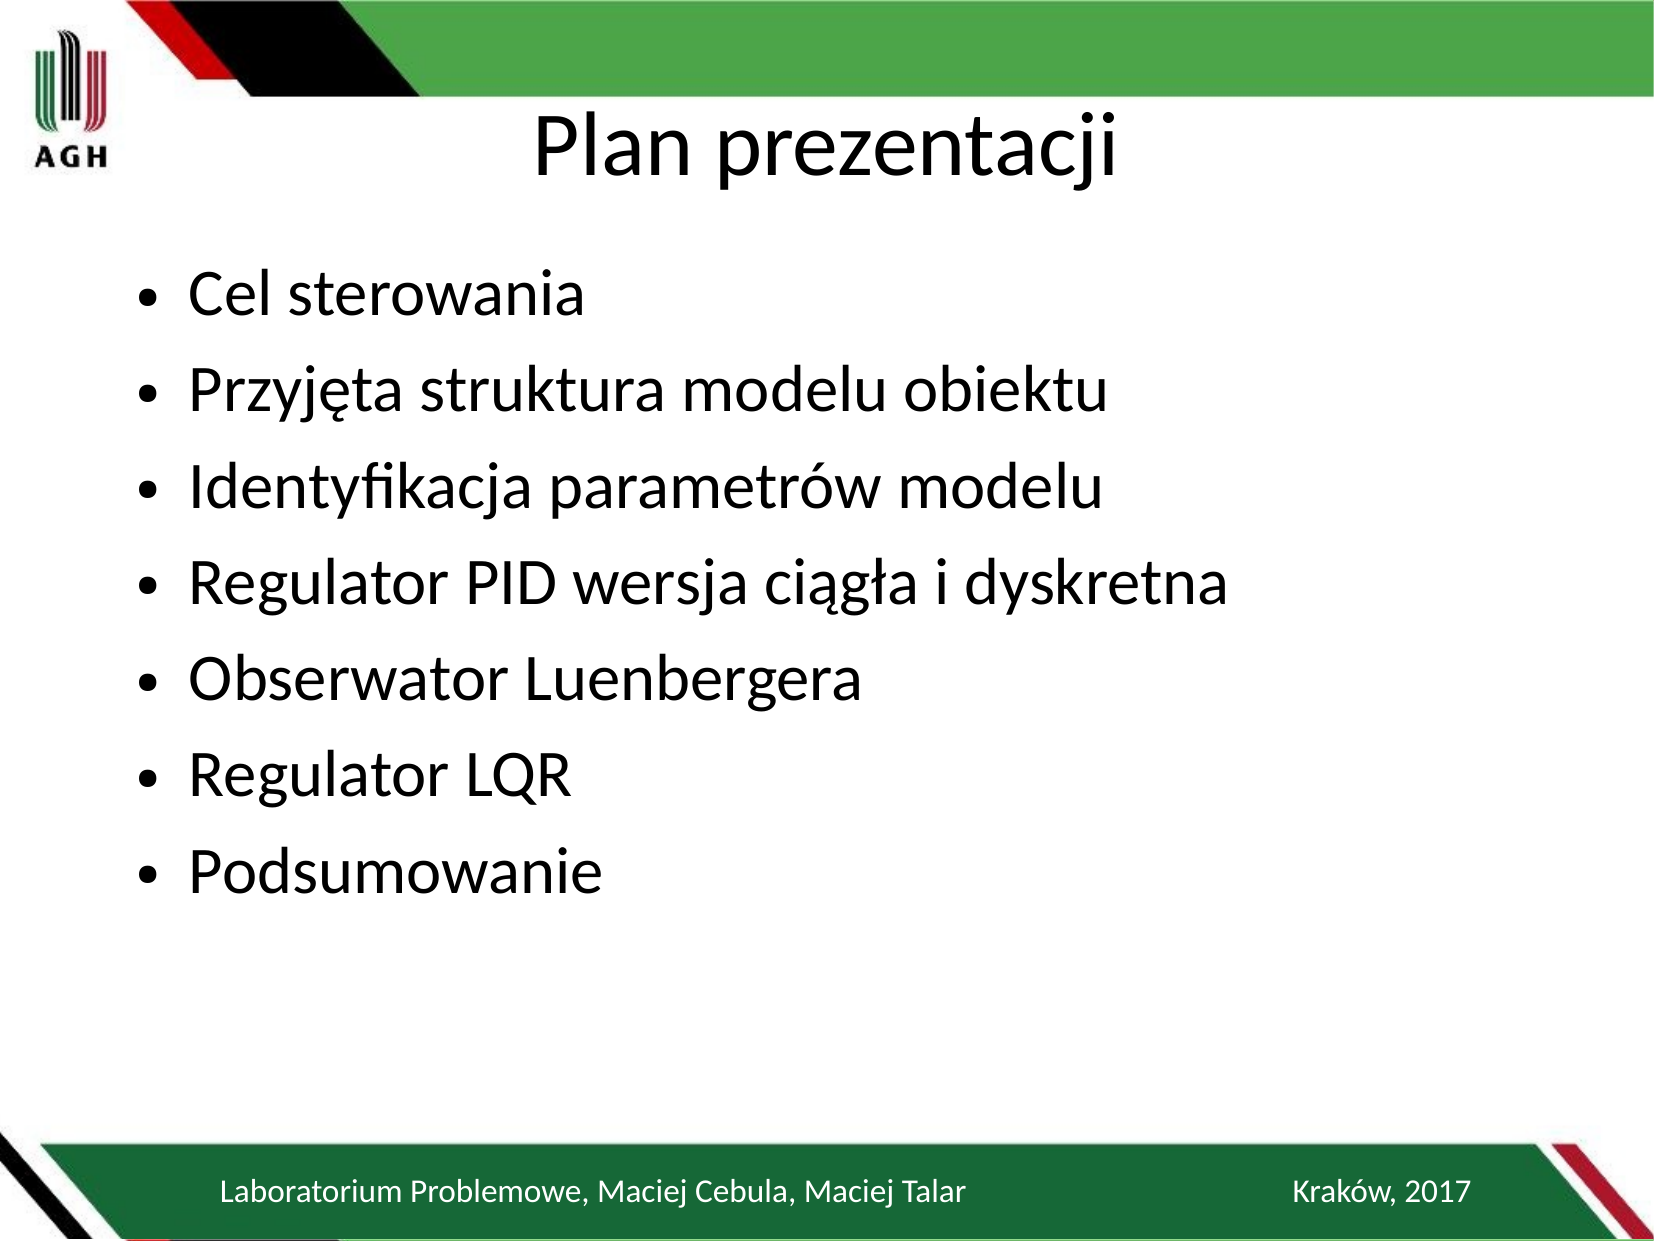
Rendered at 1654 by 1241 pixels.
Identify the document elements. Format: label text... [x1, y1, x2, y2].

text_box Kraków, 2017 [1285, 1161, 1487, 1217]
list Cel sterowania Przyjęta struktura modelu obiektu Identyfikacja parametrów modelu Regulator PID wersja ciągła i dyskretna Obserwator Luenbergera Regulator LQR Podsumowanie [118, 169, 1607, 1028]
title Plan prezentacji [82, 49, 1571, 257]
picture [0, 0, 1654, 1241]
text_box Laboratorium Problemowe, Maciej Cebula, Maciej Talar [212, 1161, 976, 1217]
